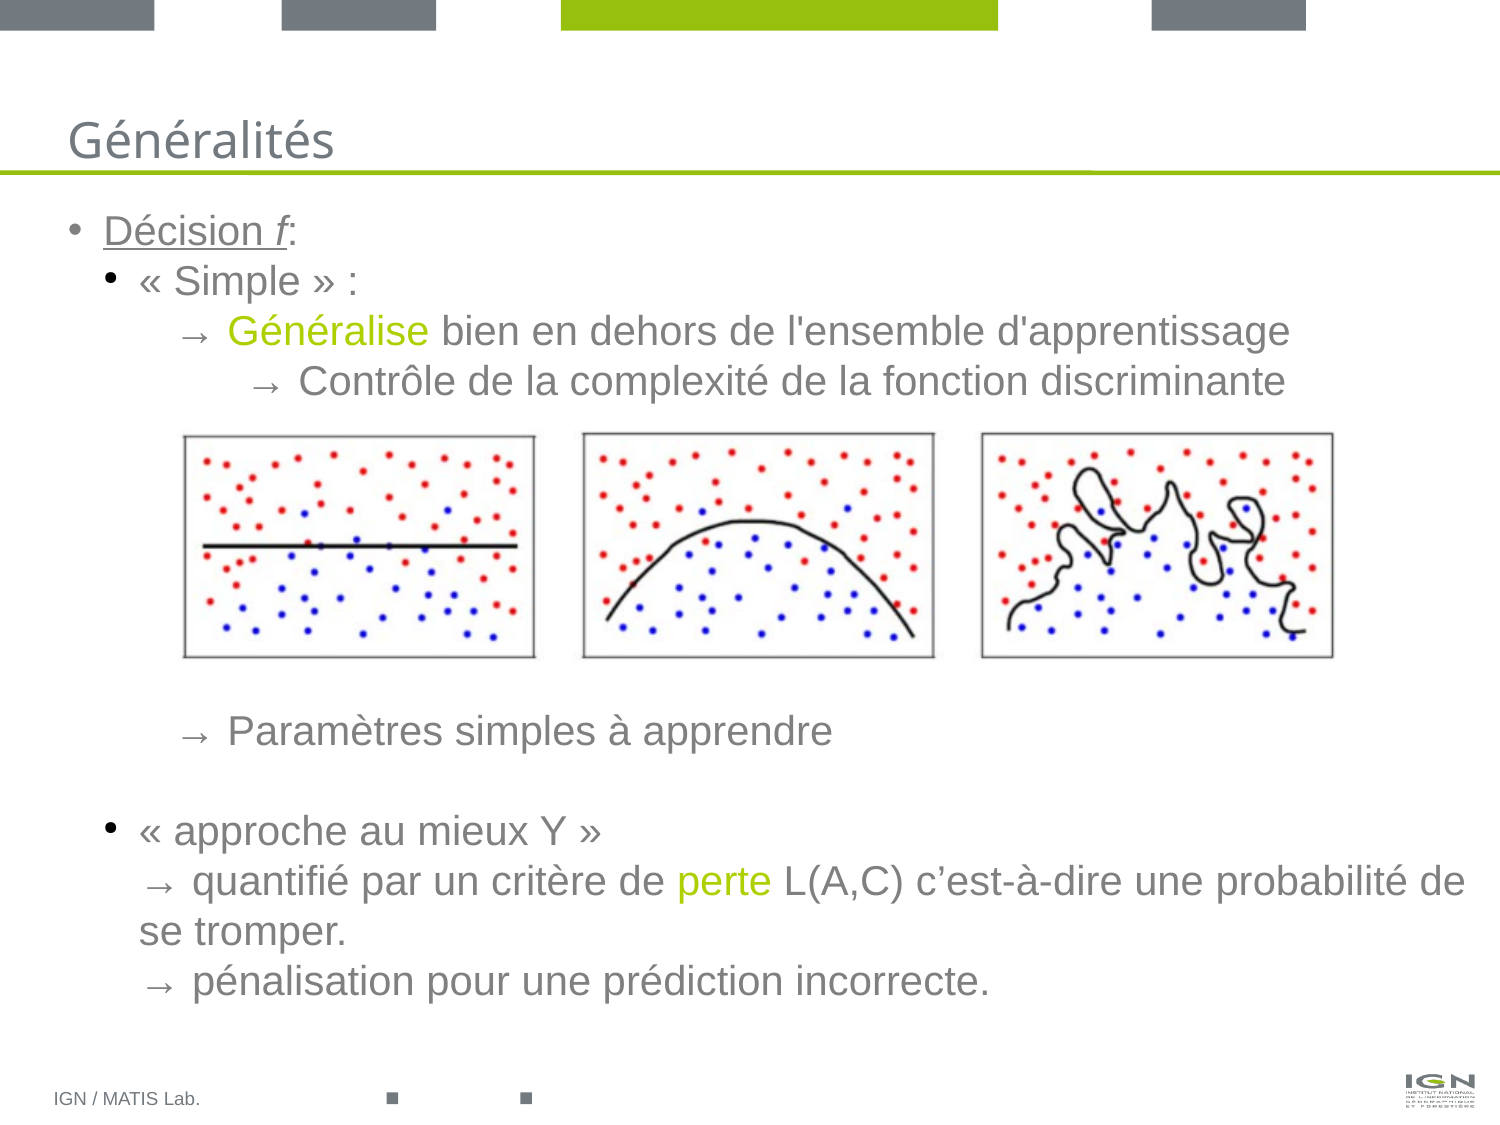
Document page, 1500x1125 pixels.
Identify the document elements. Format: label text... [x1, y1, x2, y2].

text_box IGN / MATIS Lab. [38, 1067, 514, 1125]
text_box Décision f: « Simple » : → Généralise bien en dehors de l'ensemble d'apprentissage → Contrôle de la complexité de la fonction discriminante → Paramètres simples à apprendre « approche au mieux Y » → quantifié par un critère de perte L(A,C) c’est-à-dire une probabilité de se tromper. → pénalisation pour une prédiction incorrecte. [53, 196, 1500, 917]
picture [177, 419, 1357, 682]
picture [1404, 1074, 1475, 1108]
text_box Généralités [53, 92, 1425, 185]
